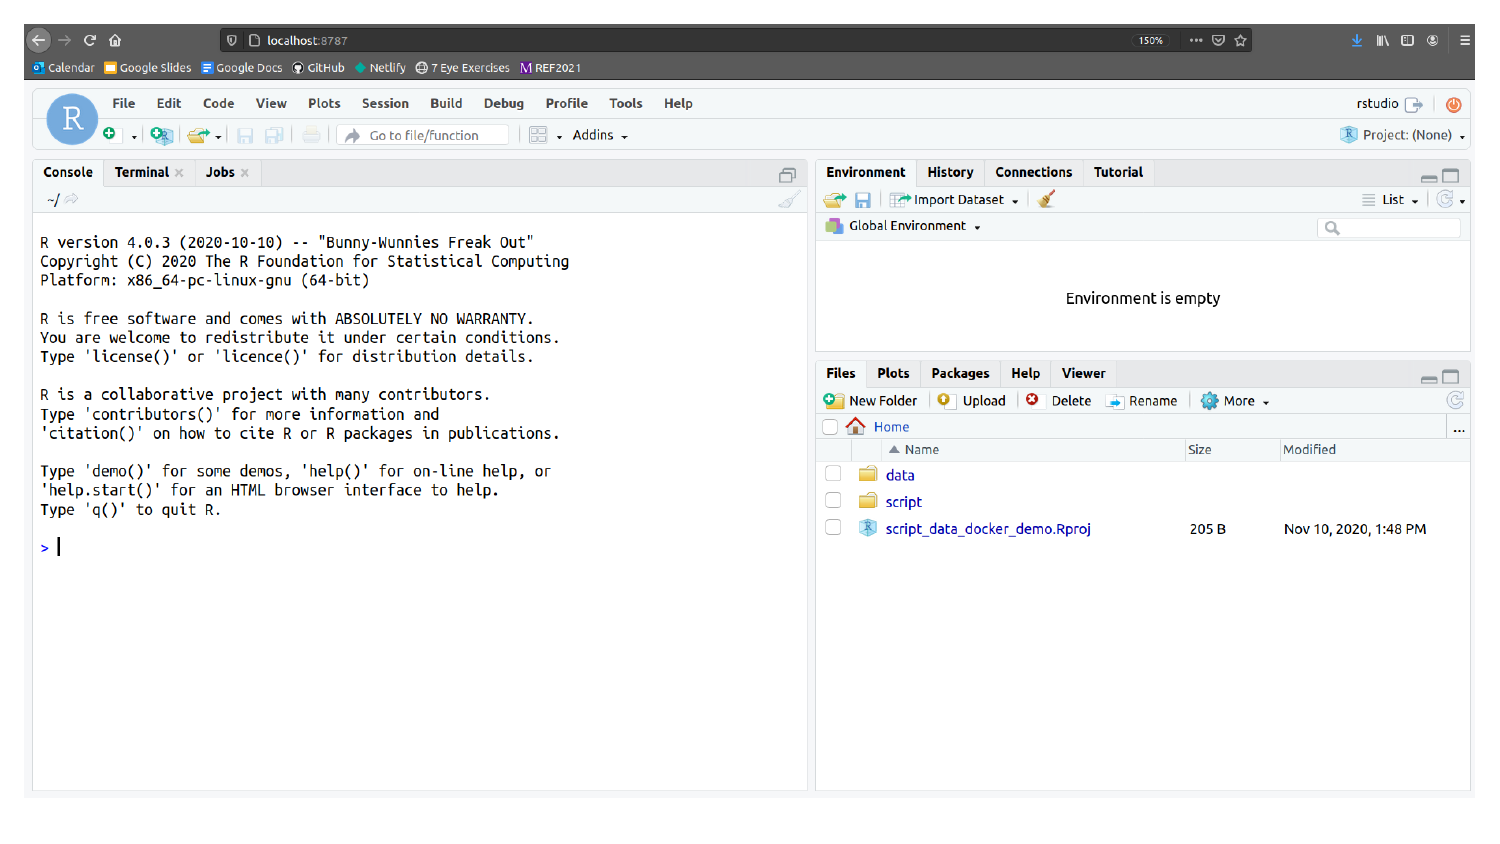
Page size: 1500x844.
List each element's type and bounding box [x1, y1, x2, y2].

picture [24, 24, 1475, 799]
